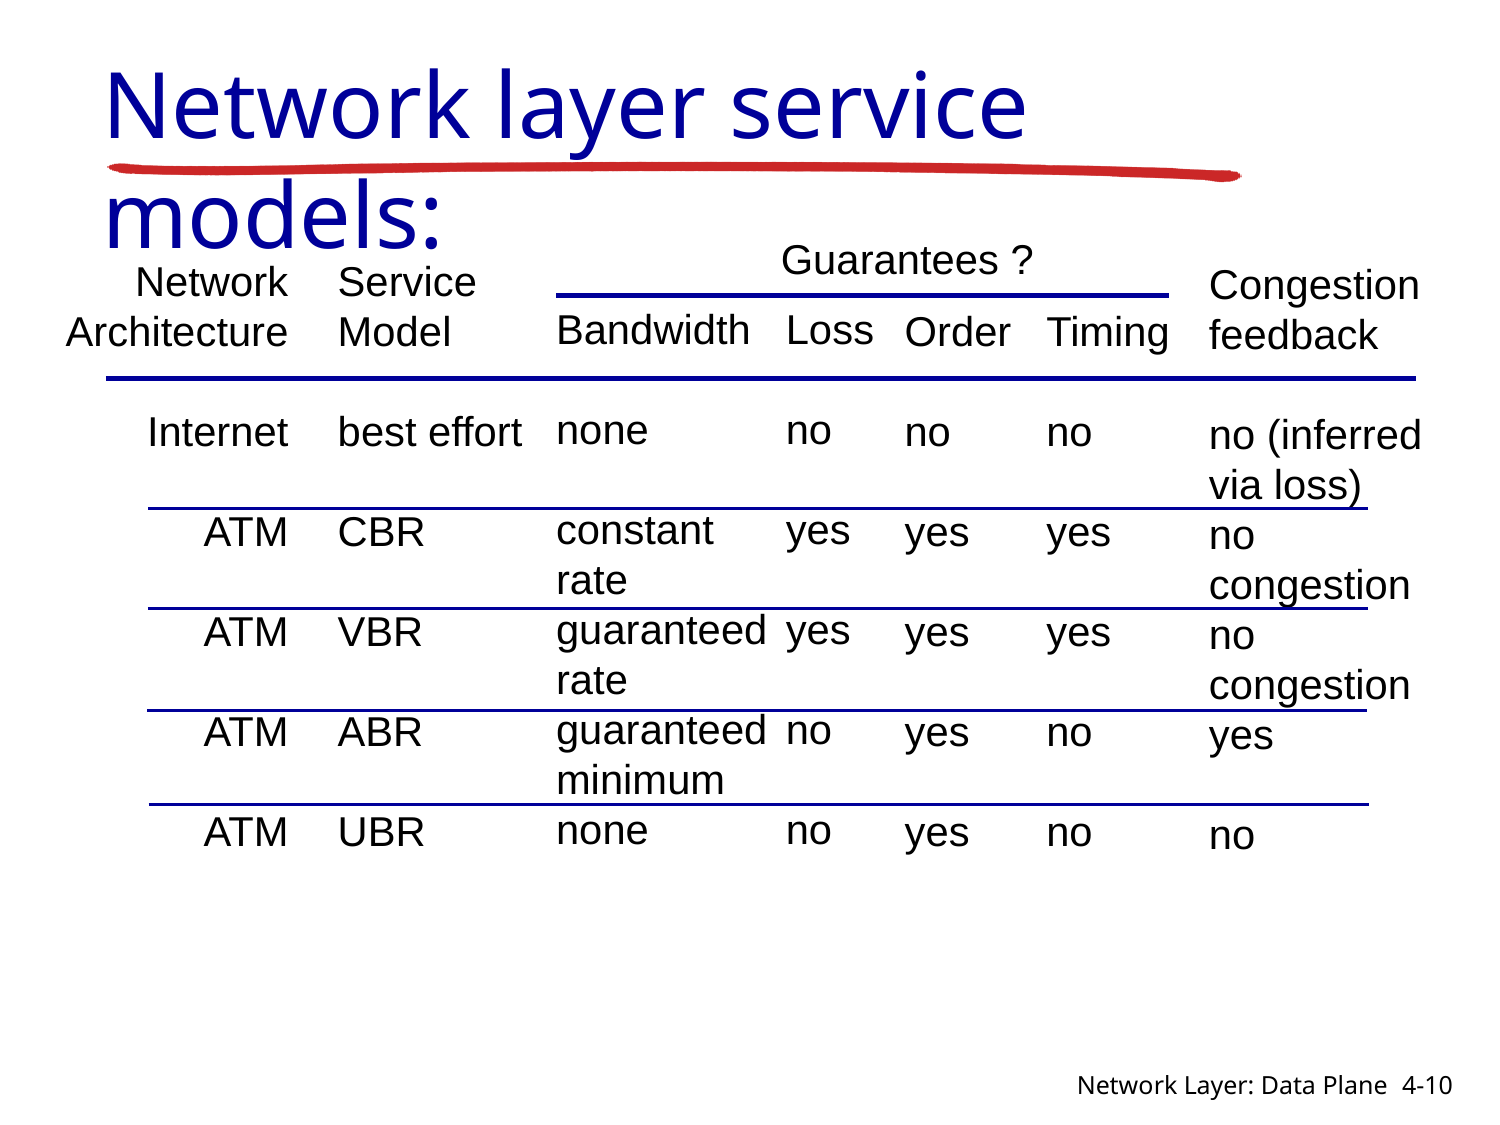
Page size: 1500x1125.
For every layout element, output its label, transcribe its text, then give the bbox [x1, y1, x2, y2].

footer Network Layer: Data Plane [1045, 1062, 1404, 1102]
text_box Timing no yes yes no no [1031, 806, 1185, 863]
text_box Congestion feedback no (inferred via loss) no congestion no congestion yes no [1194, 250, 1438, 866]
text_box Timing no yes yes no no [1031, 297, 1185, 376]
text_box Bandwidth none constant rate guaranteed rate guaranteed minimum none [541, 510, 771, 607]
slide_number 4-13 [1387, 1062, 1480, 1107]
text_box Timing no yes yes no no [1031, 381, 1185, 507]
text_box Service Model best effort CBR VBR ABR UBR [322, 712, 538, 803]
text_box Bandwidth none constant rate guaranteed rate guaranteed minimum none [541, 295, 771, 376]
text_box Bandwidth none constant rate guaranteed rate guaranteed minimum none [541, 712, 771, 803]
title Network layer service models: [87, 39, 1363, 200]
text_box Order no yes yes yes yes [889, 610, 1027, 709]
text_box Service Model best effort CBR VBR ABR UBR [322, 610, 538, 709]
text_box Order no yes yes yes yes [889, 381, 1027, 507]
text_box Timing no yes yes no no [1031, 610, 1185, 709]
text_box Bandwidth none constant rate guaranteed rate guaranteed minimum none [541, 806, 771, 861]
text_box Order no yes yes yes yes [889, 298, 1027, 376]
text_box Loss no yes yes no no [771, 298, 889, 376]
text_box Loss no yes yes no no [771, 806, 889, 861]
text_box Guarantees ? [766, 225, 1049, 291]
text_box Order no yes yes yes yes [889, 712, 1027, 803]
text_box Loss no yes yes no no [771, 610, 889, 709]
text_box Timing no yes yes no no [1031, 712, 1185, 803]
text_box Service Model best effort CBR VBR ABR UBR [322, 381, 538, 507]
text_box Network Architecture Internet ATM ATM ATM ATM [50, 247, 304, 863]
text_box Bandwidth none constant rate guaranteed rate guaranteed minimum none [541, 381, 771, 507]
text_box Service Model best effort CBR VBR ABR UBR [322, 806, 538, 863]
text_box Service Model best effort CBR VBR ABR UBR [322, 247, 538, 376]
text_box Timing no yes yes no no [1031, 510, 1185, 607]
text_box Loss no yes yes no no [771, 712, 889, 803]
text_box Service Model best effort CBR VBR ABR UBR [322, 510, 538, 607]
text_box Loss no yes yes no no [771, 510, 889, 607]
text_box Order no yes yes yes yes [889, 806, 1027, 863]
text_box Loss no yes yes no no [771, 381, 889, 507]
text_box Bandwidth none constant rate guaranteed rate guaranteed minimum none [541, 610, 771, 709]
text_box Order no yes yes yes yes [889, 510, 1027, 607]
